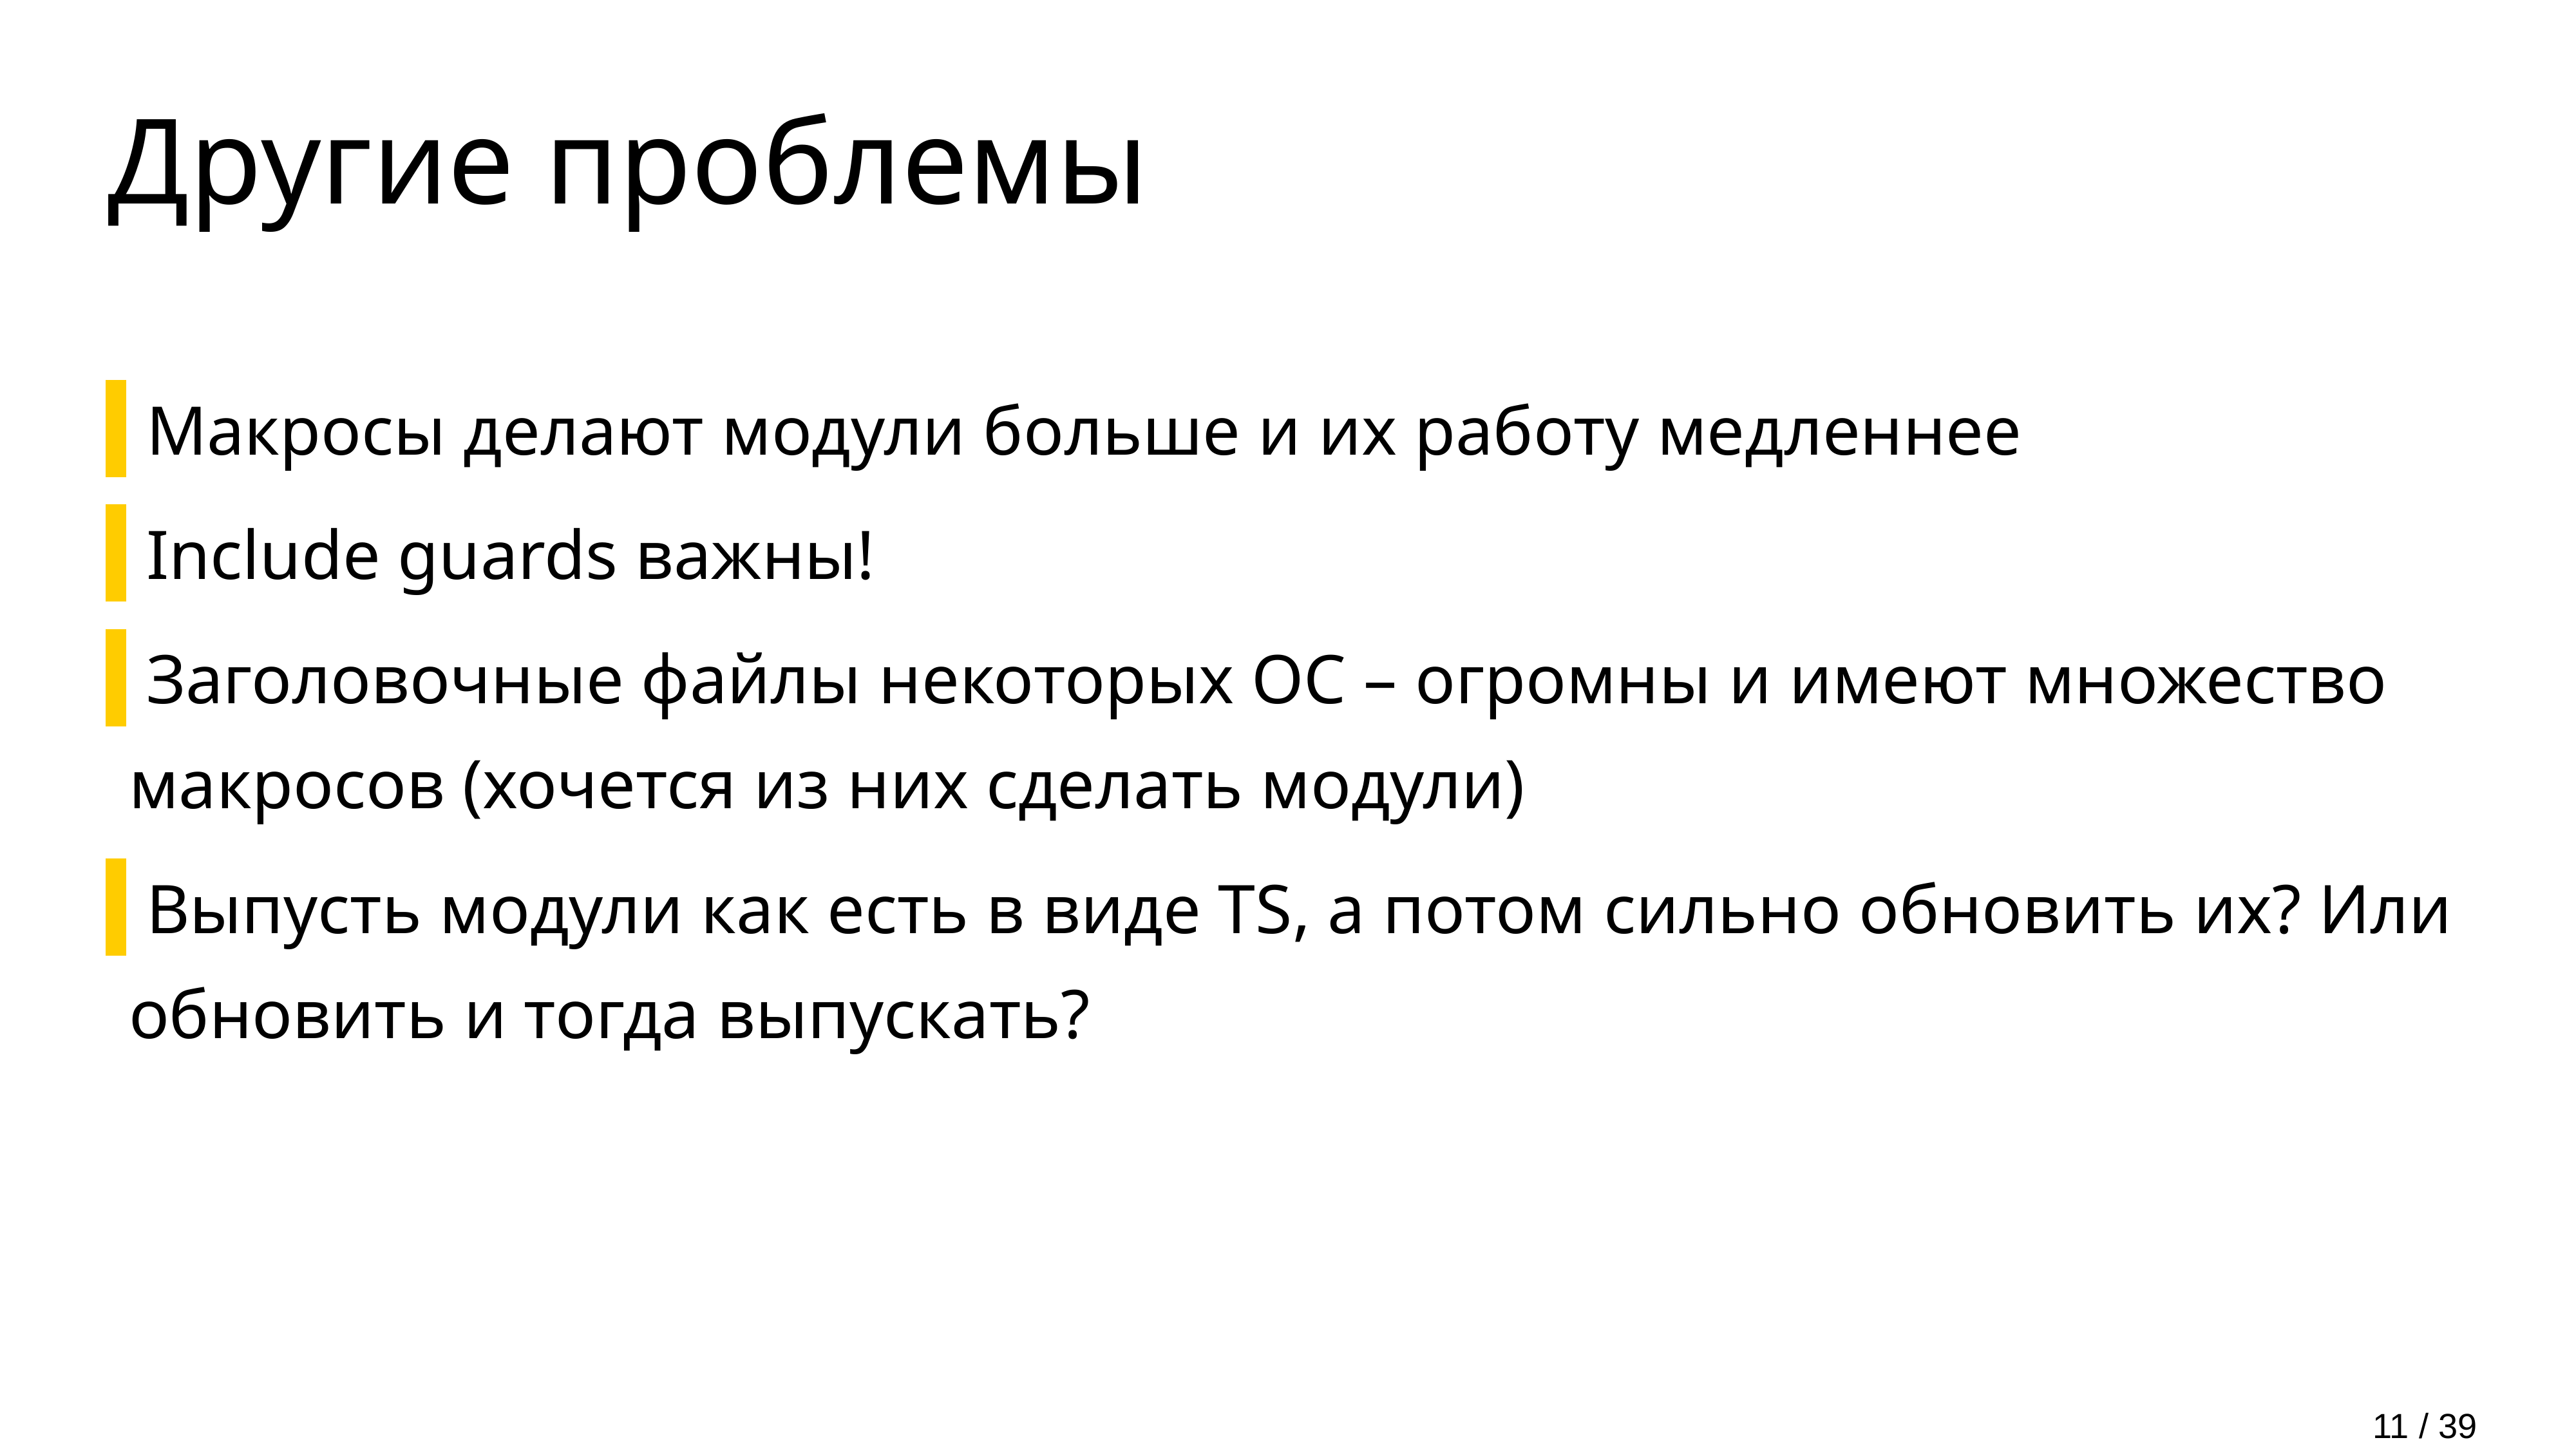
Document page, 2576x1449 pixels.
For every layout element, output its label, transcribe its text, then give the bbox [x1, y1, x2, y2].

text_box Макросы делают модули больше и их работу медленнее Include guards важны! Заголовочные файлы некоторых ОС – огромны и имеют множество макросов (хочется из них сделать модули) Выпусть модули как есть в виде TS, а потом сильно обновить их? Или обновить и тогда выпускать? [96, 364, 2512, 1419]
title Другие проблемы [108, 80, 2468, 242]
text_box <number> / 39 [2363, 1402, 2576, 1449]
